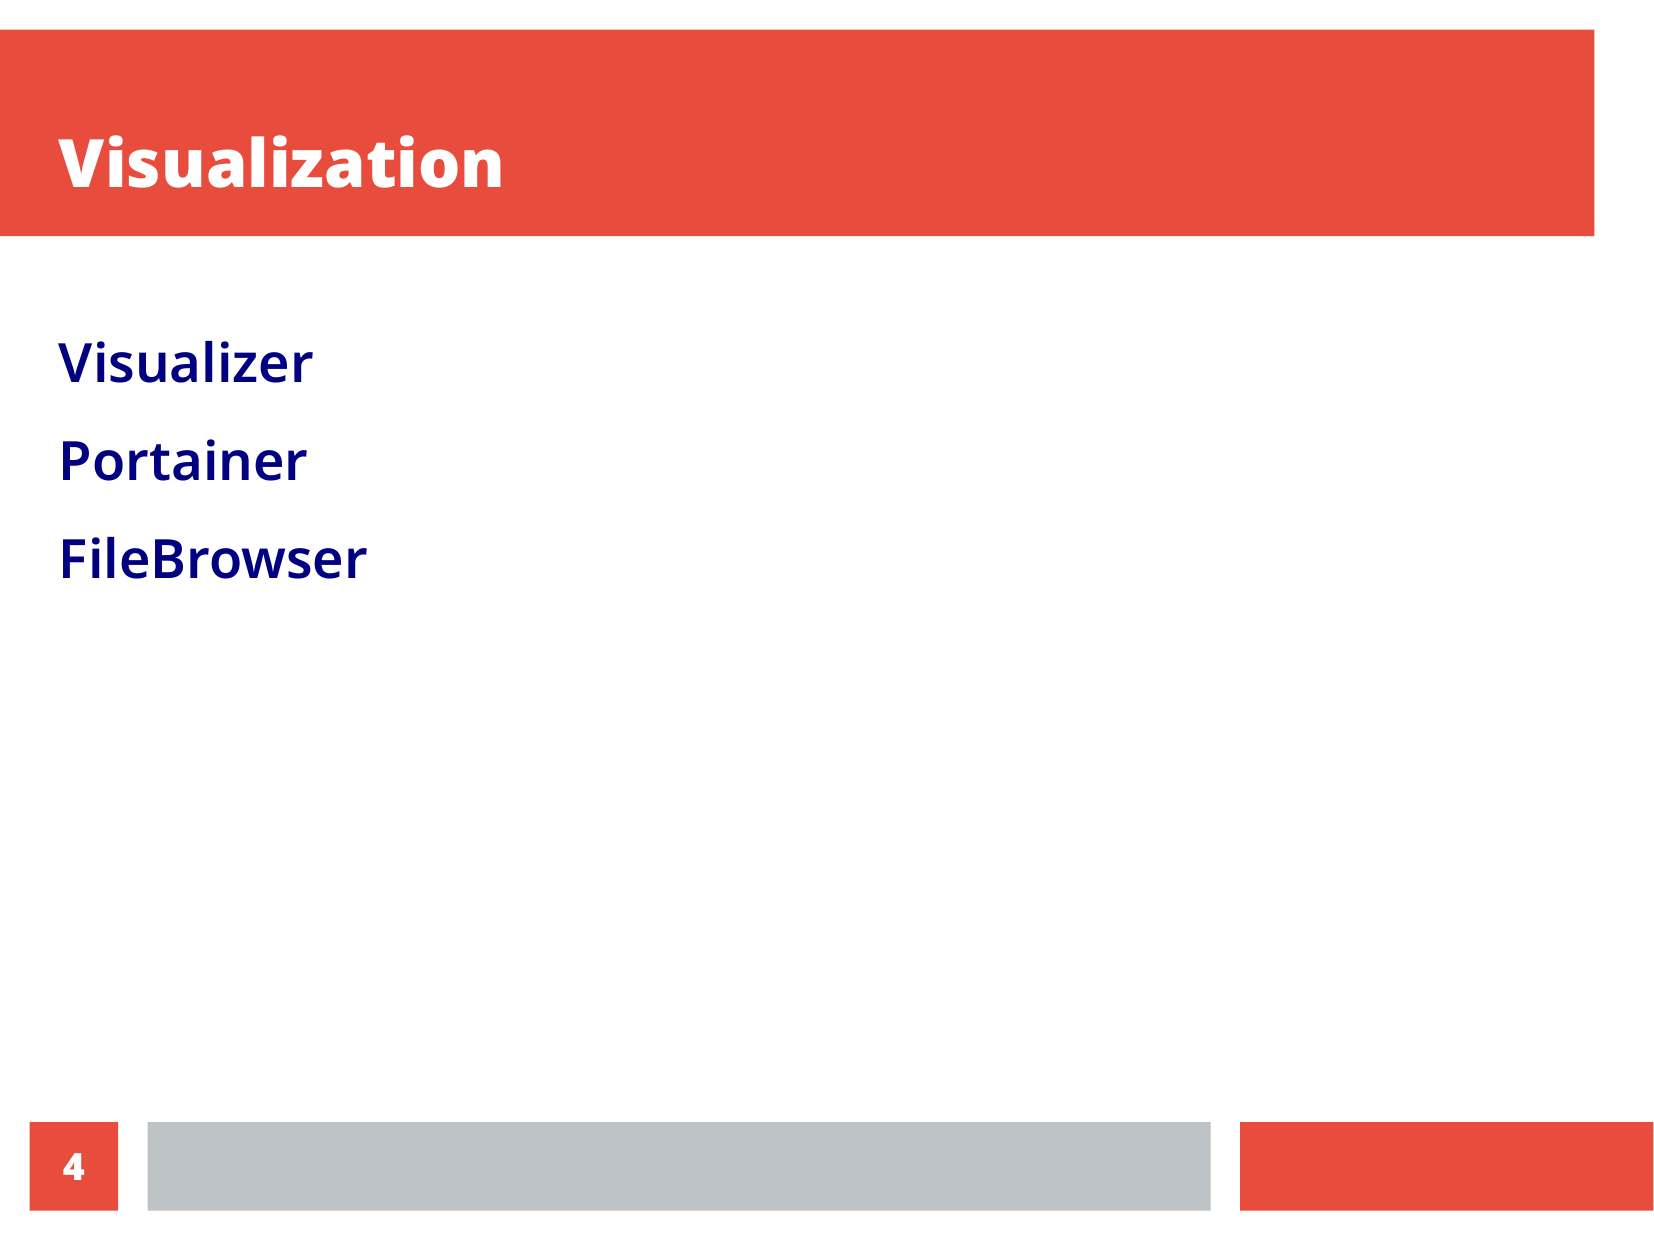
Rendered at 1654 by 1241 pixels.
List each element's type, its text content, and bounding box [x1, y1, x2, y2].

title Visualization [59, 59, 1595, 207]
list Visualizer Portainer FileBrowser [59, 324, 1565, 1093]
